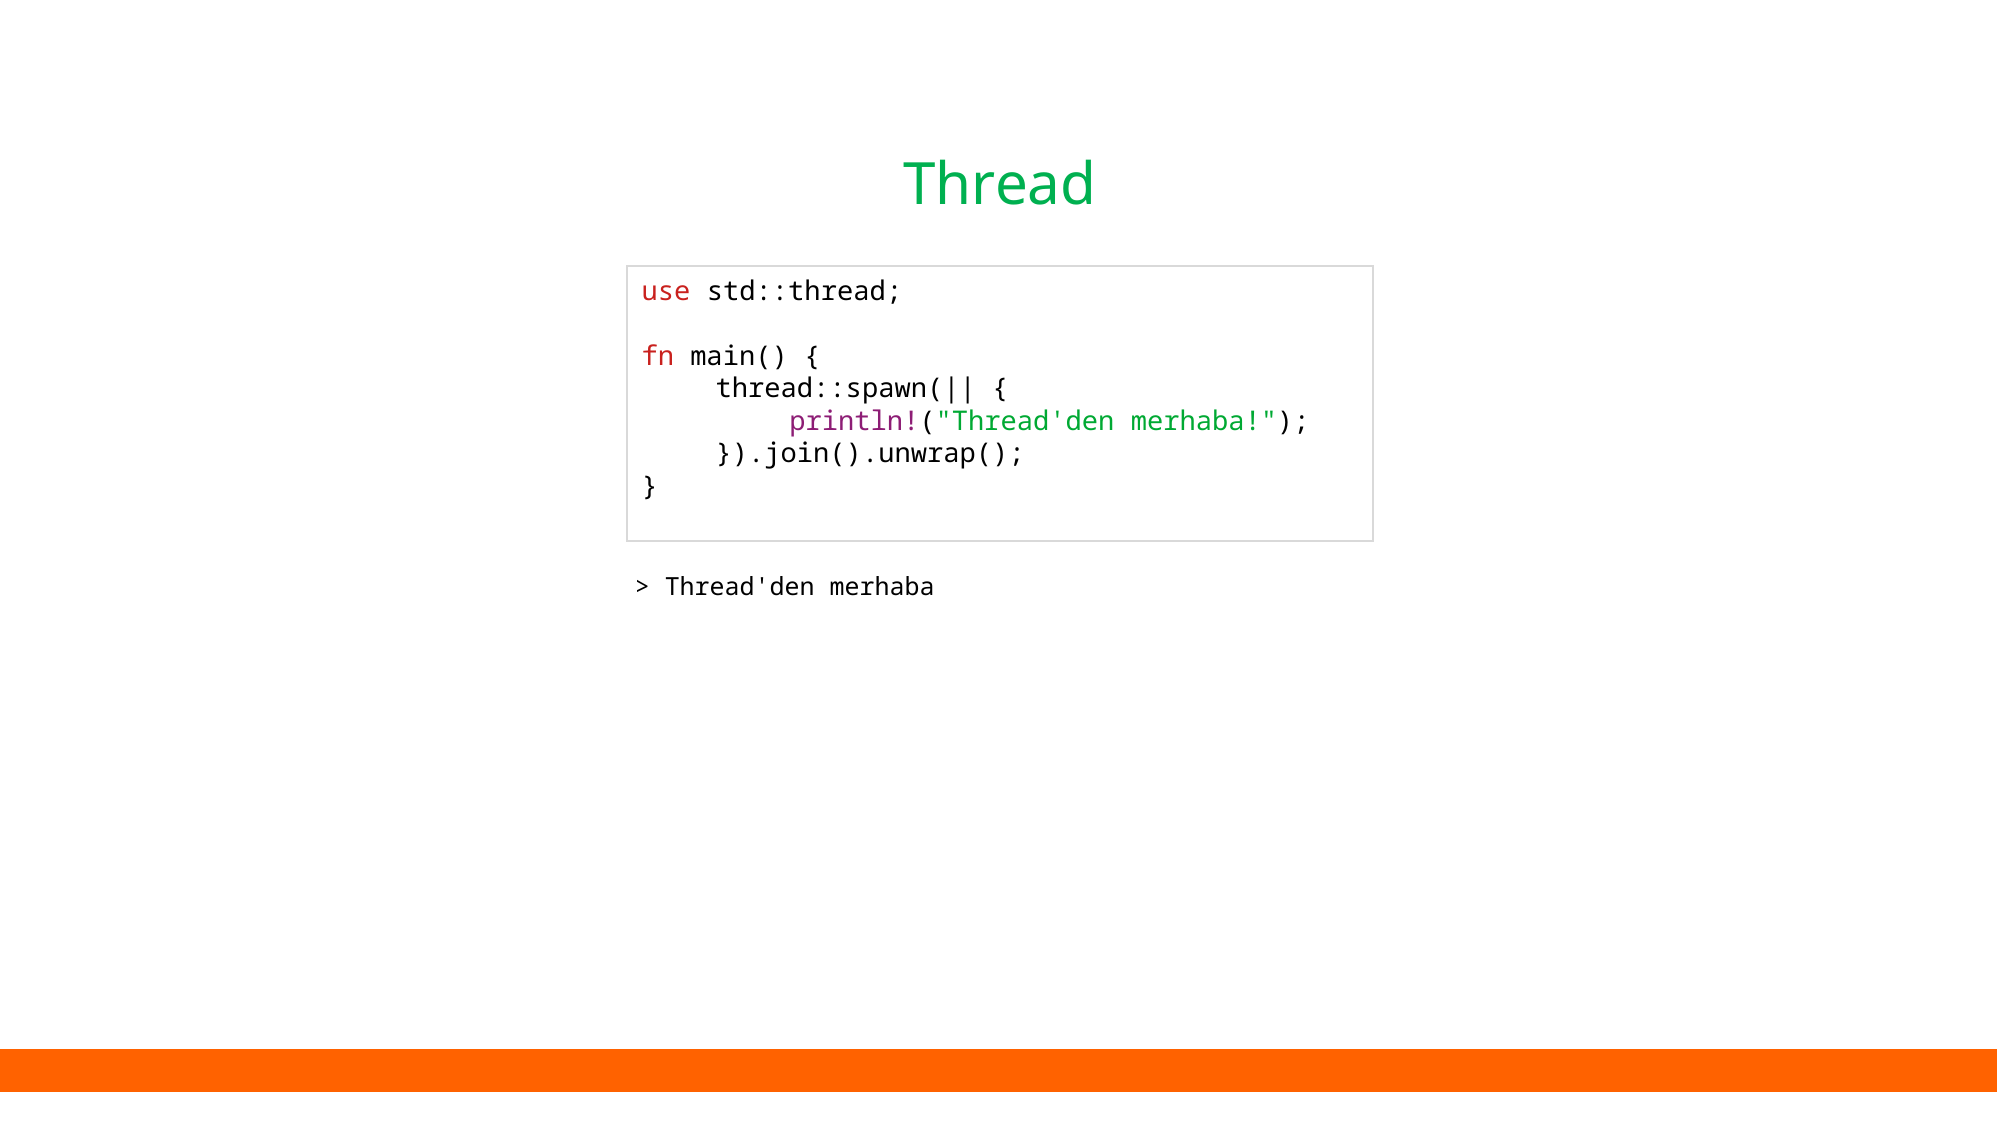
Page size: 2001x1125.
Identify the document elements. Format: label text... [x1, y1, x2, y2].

text_box > Thread'den merhaba [620, 561, 900, 601]
text_box [0, 1049, 1997, 1092]
text_box use std::thread; fn main() { thread::spawn(|| { println!("Thread'den merhaba!"); }).join().unwrap(); } [626, 265, 1374, 541]
list Thread [420, 146, 1580, 237]
